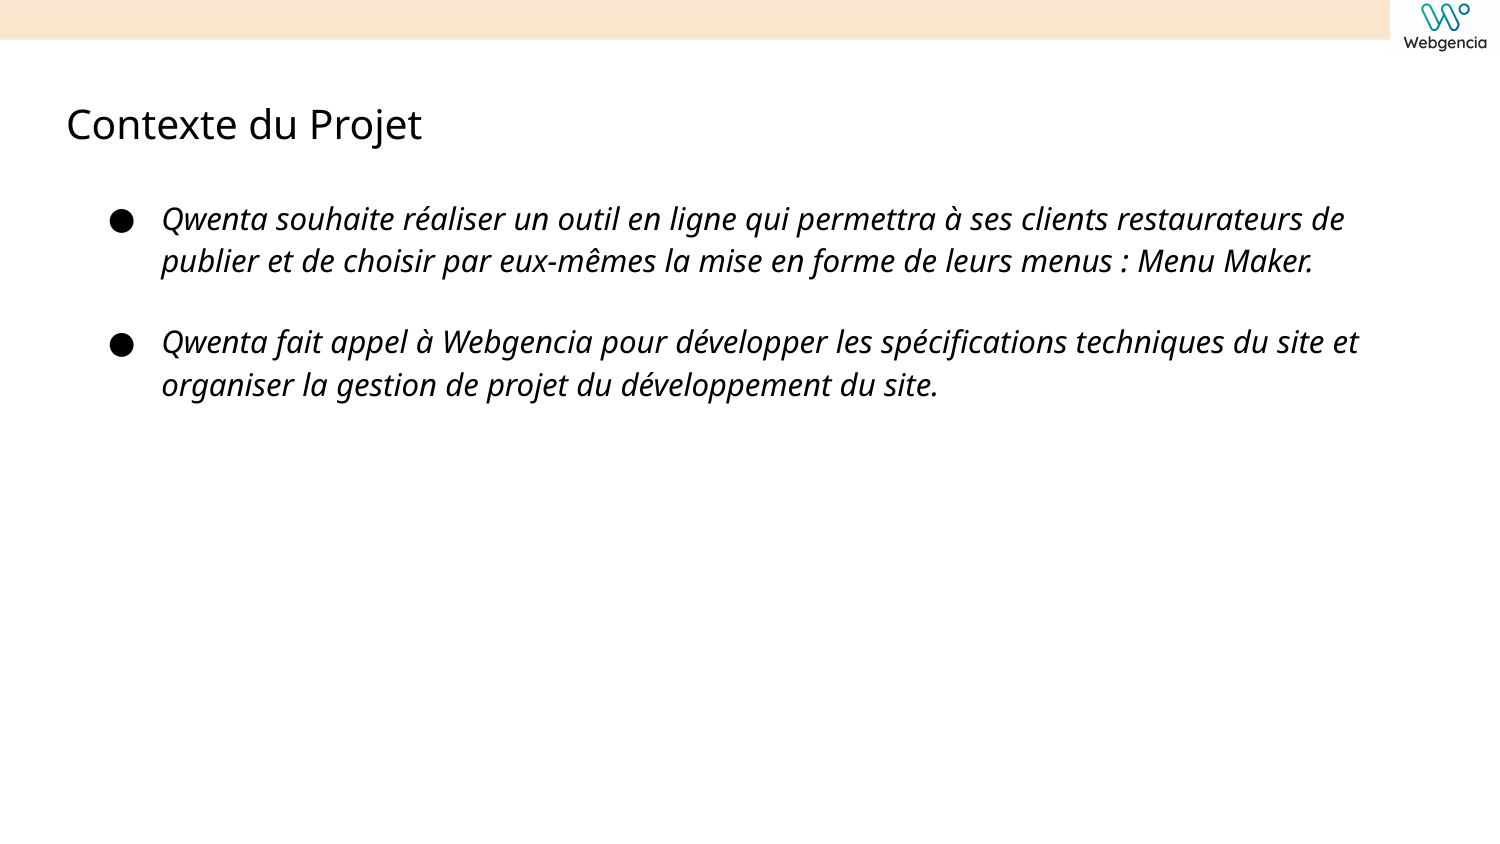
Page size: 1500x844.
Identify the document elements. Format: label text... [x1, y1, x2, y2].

text_box Qwenta souhaite réaliser un outil en ligne qui permettra à ses clients restaurateurs de publier et de choisir par eux-mêmes la mise en forme de leurs menus : Menu Maker. Qwenta fait appel à Webgencia pour développer les spécifications techniques du site et organiser la gestion de projet du développement du site. [71, 178, 1437, 478]
title Contexte du Projet [51, 72, 1449, 167]
text_box [0, 0, 1390, 40]
picture [1390, 0, 1500, 56]
